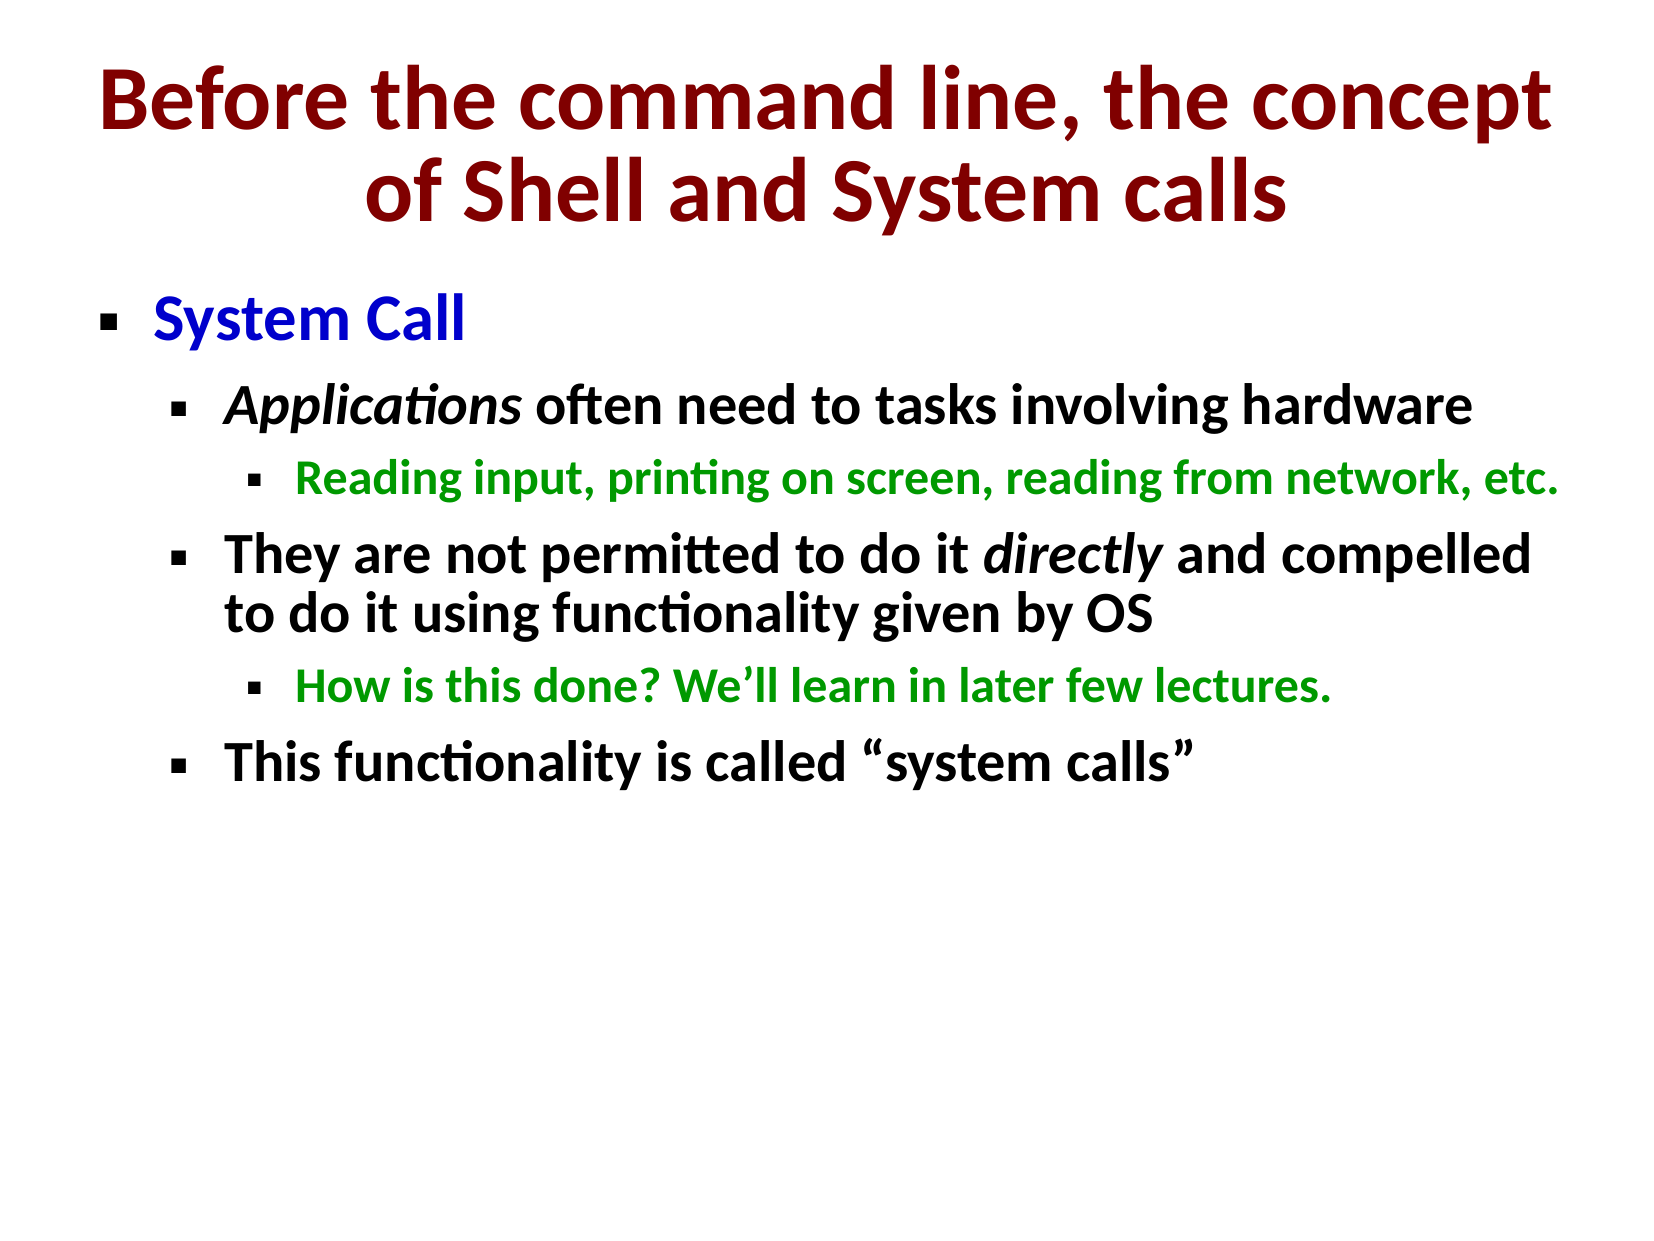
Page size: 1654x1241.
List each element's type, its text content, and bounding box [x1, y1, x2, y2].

title Before the command line, the concept of Shell and System calls [82, 49, 1571, 257]
list System Call Applications often need to tasks involving hardware Reading input, printing on screen, reading from network, etc. They are not permitted to do it directly and compelled to do it using functionality given by OS How is this done? We’ll learn in later few lectures. This functionality is called “system calls” [82, 290, 1571, 1010]
